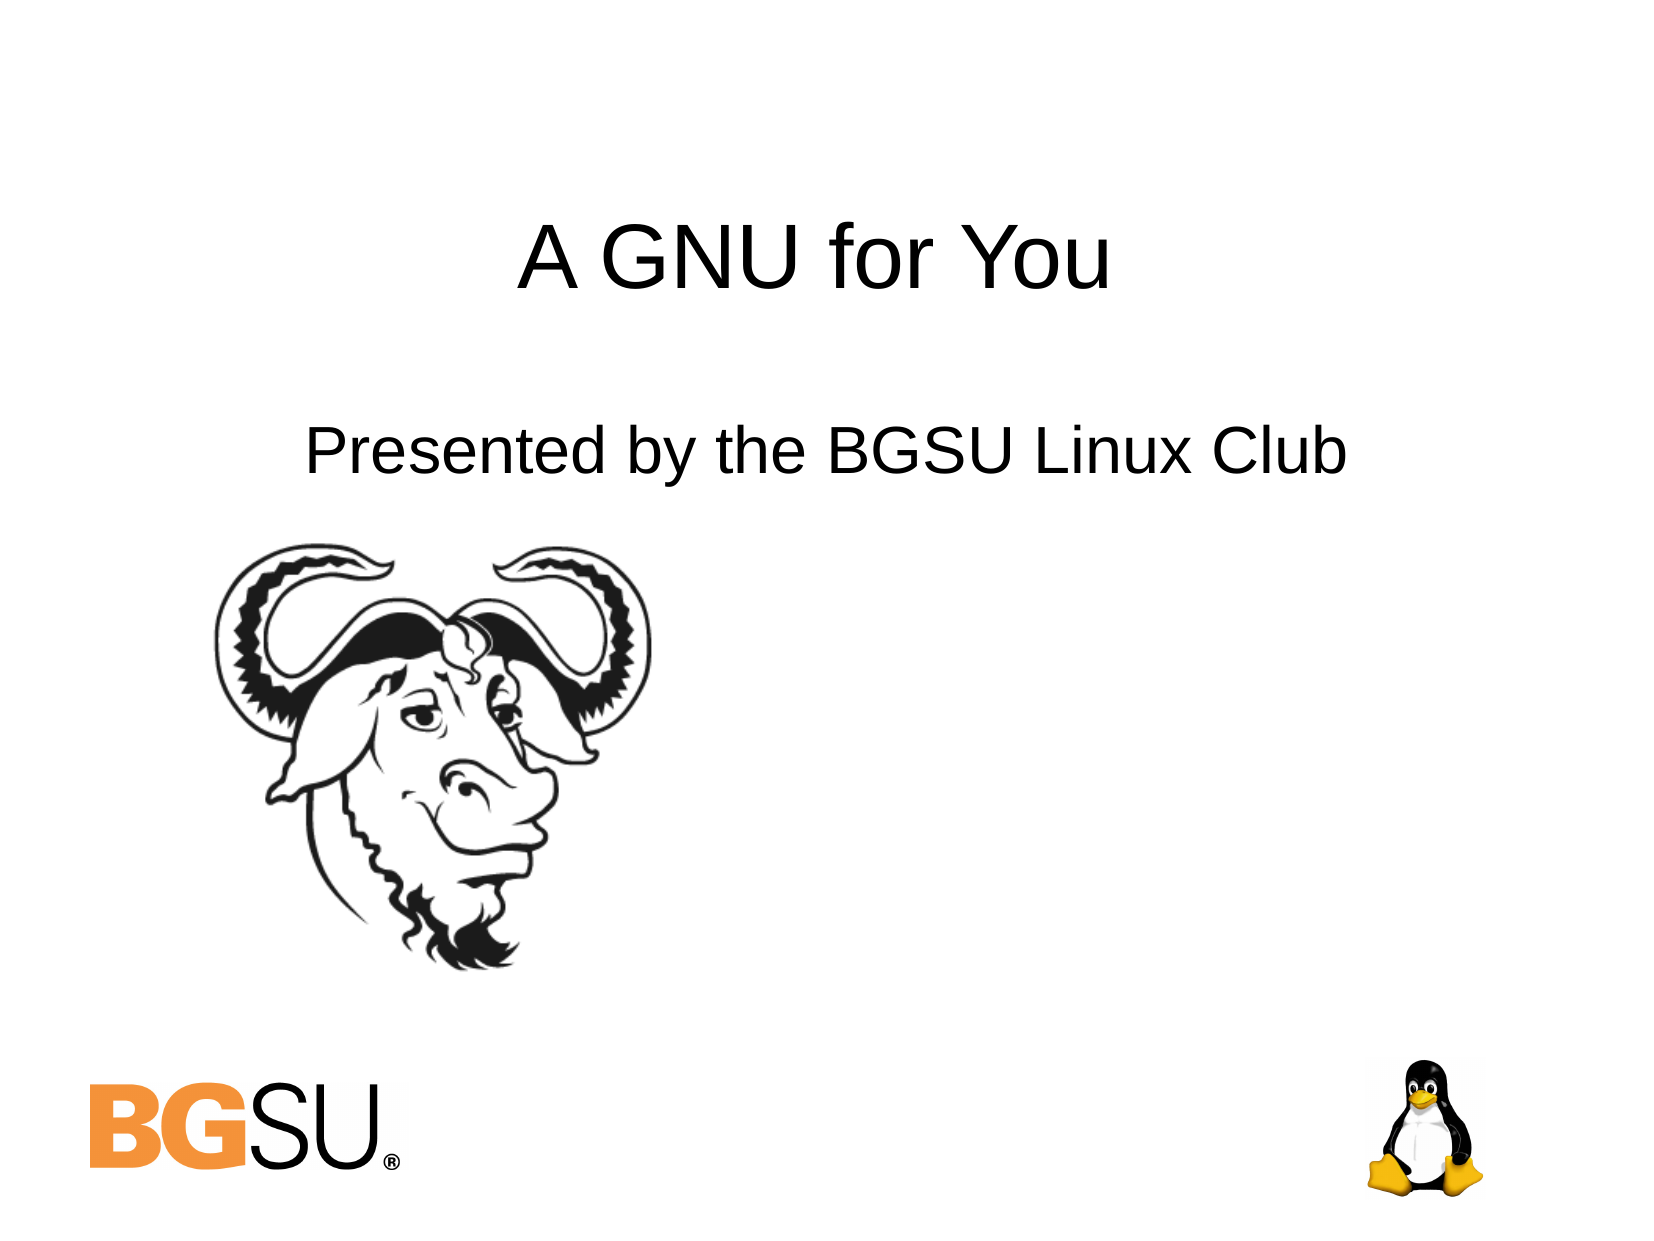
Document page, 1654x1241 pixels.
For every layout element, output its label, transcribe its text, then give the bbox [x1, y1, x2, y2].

picture [1365, 1057, 1486, 1201]
picture [90, 1082, 409, 1171]
subtitle Presented by the BGSU Linux Club [82, 300, 1571, 601]
title A GNU for You [71, 152, 1561, 361]
picture [206, 539, 661, 978]
